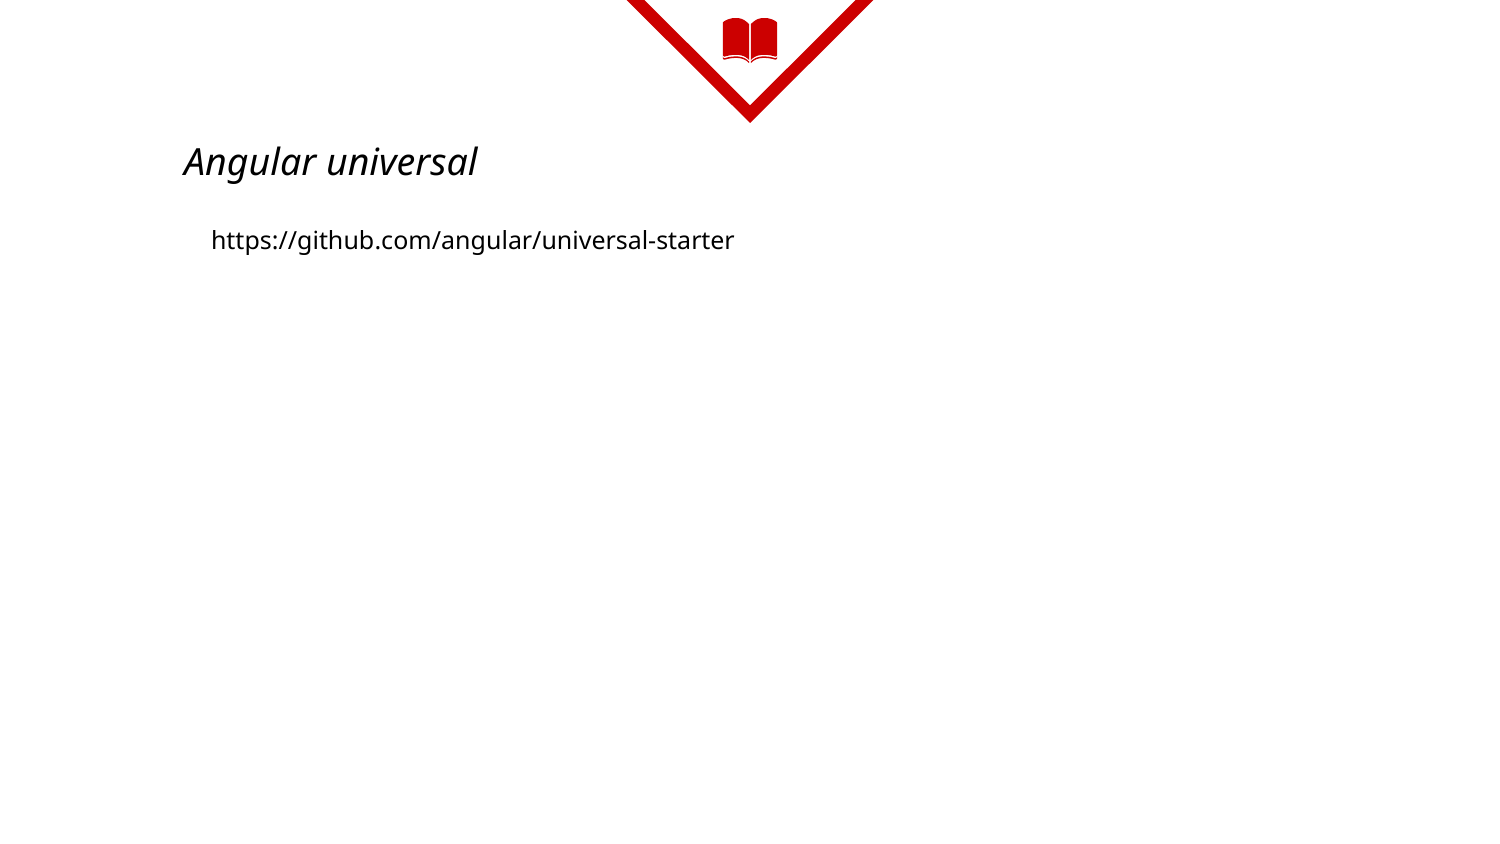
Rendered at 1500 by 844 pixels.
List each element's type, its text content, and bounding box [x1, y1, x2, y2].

title Angular universal [169, 123, 1331, 212]
list https://github.com/angular/universal-starter [195, 209, 1304, 345]
text_box [722, 18, 778, 64]
